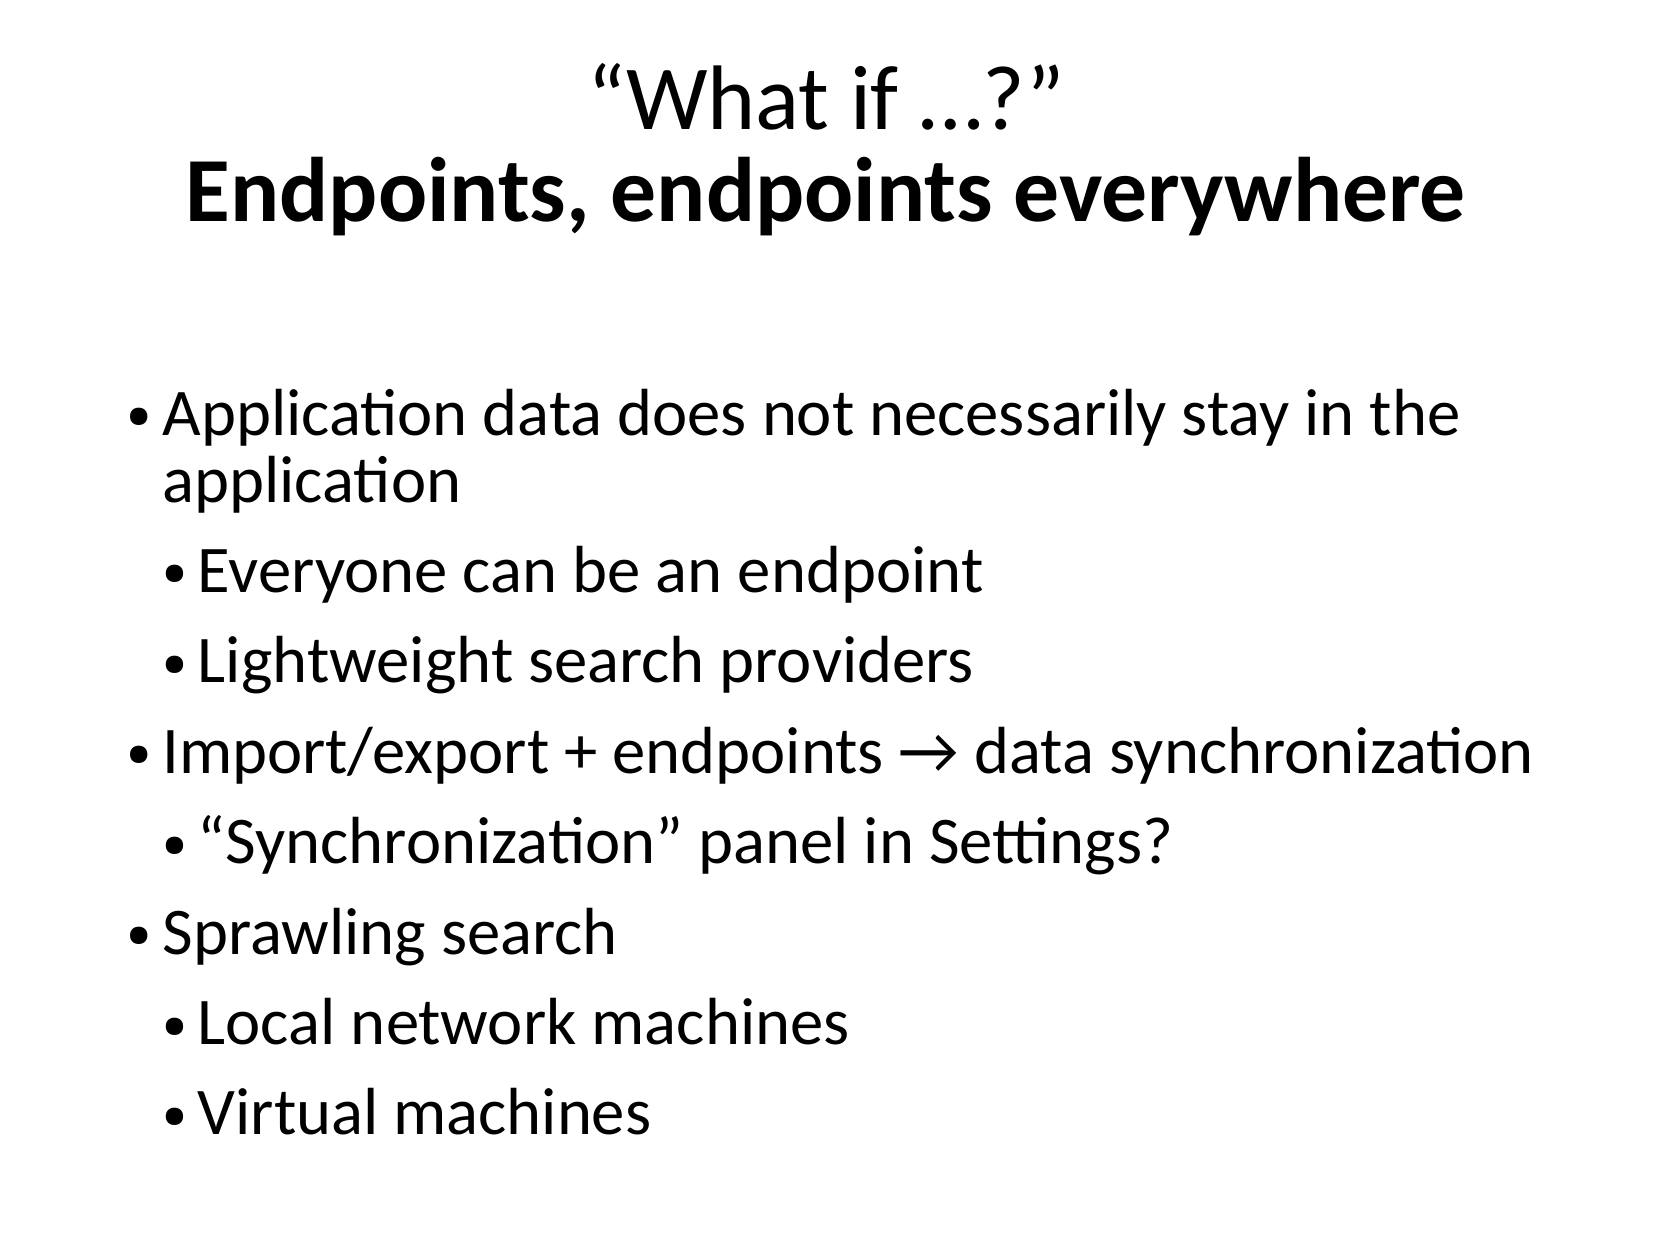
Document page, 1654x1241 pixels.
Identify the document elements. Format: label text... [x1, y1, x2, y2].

title “What if …?” Endpoints, endpoints everywhere [82, 0, 1571, 314]
text_box Application data does not necessarily stay in the application Everyone can be an endpoint Lightweight search providers Import/export + endpoints → data synchronization “Synchronization” panel in Settings? Sprawling search Local network machines Virtual machines [112, 377, 1654, 1171]
